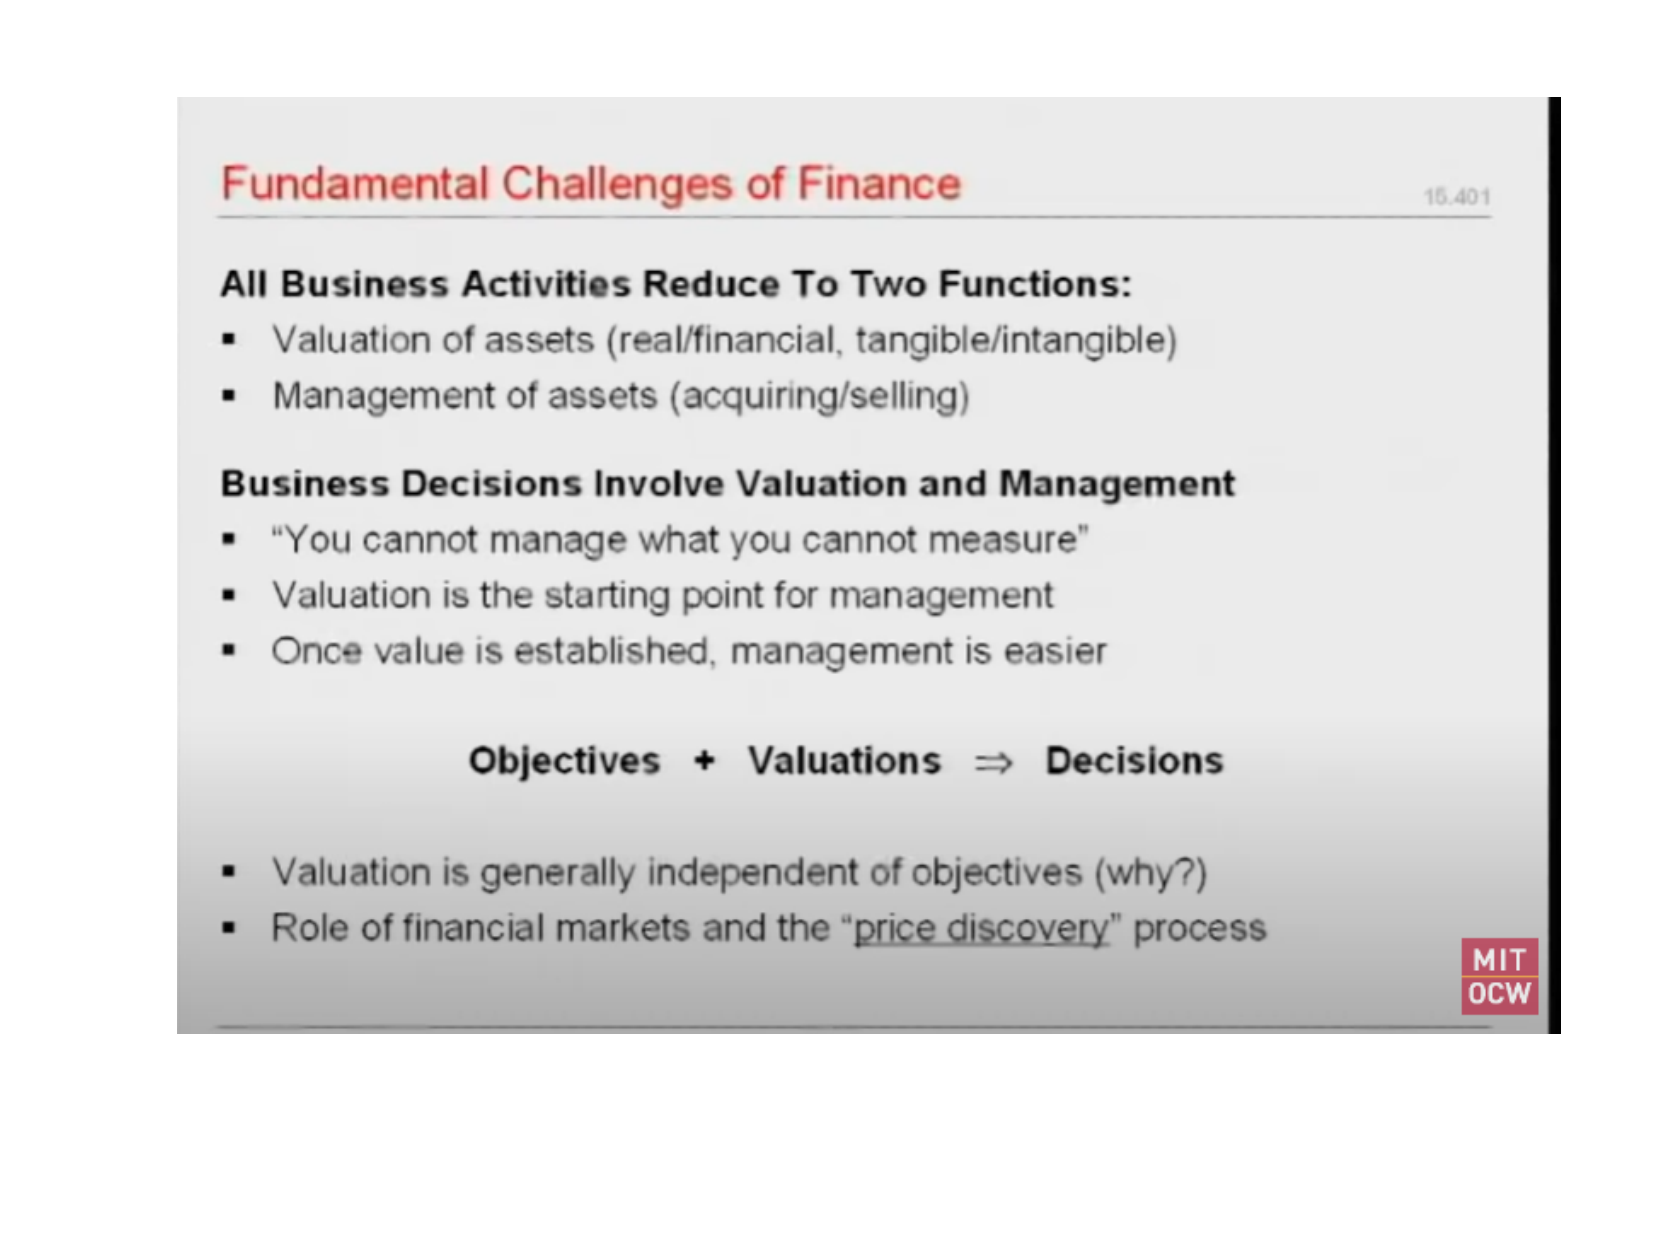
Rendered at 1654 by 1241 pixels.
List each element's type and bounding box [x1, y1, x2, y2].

picture [177, 97, 1561, 1034]
